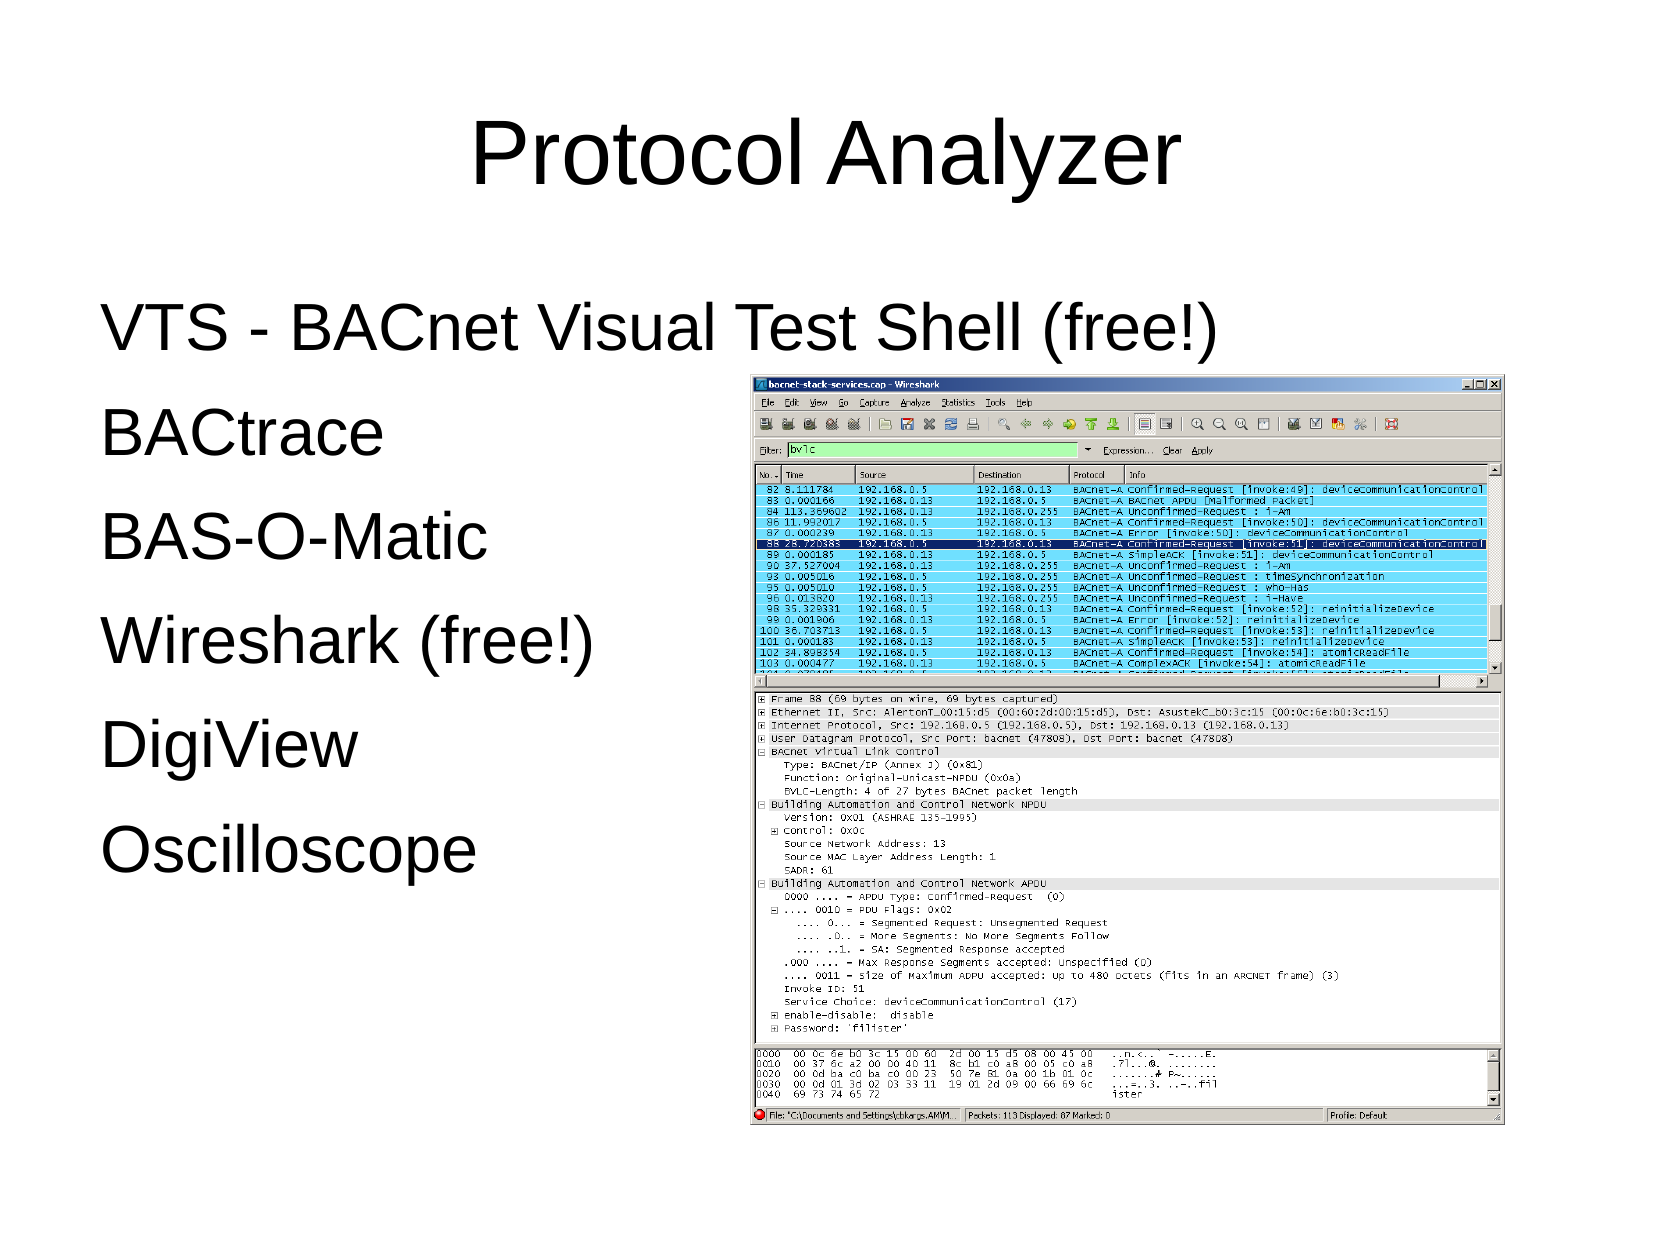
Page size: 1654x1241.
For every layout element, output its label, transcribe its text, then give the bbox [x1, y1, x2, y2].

picture [750, 374, 1505, 1126]
title Protocol Analyzer [82, 56, 1571, 250]
list VTS - BACnet Visual Test Shell (free!) BACtrace BAS-O-Matic Wireshark (free!) DigiView Oscilloscope [82, 290, 1571, 1094]
